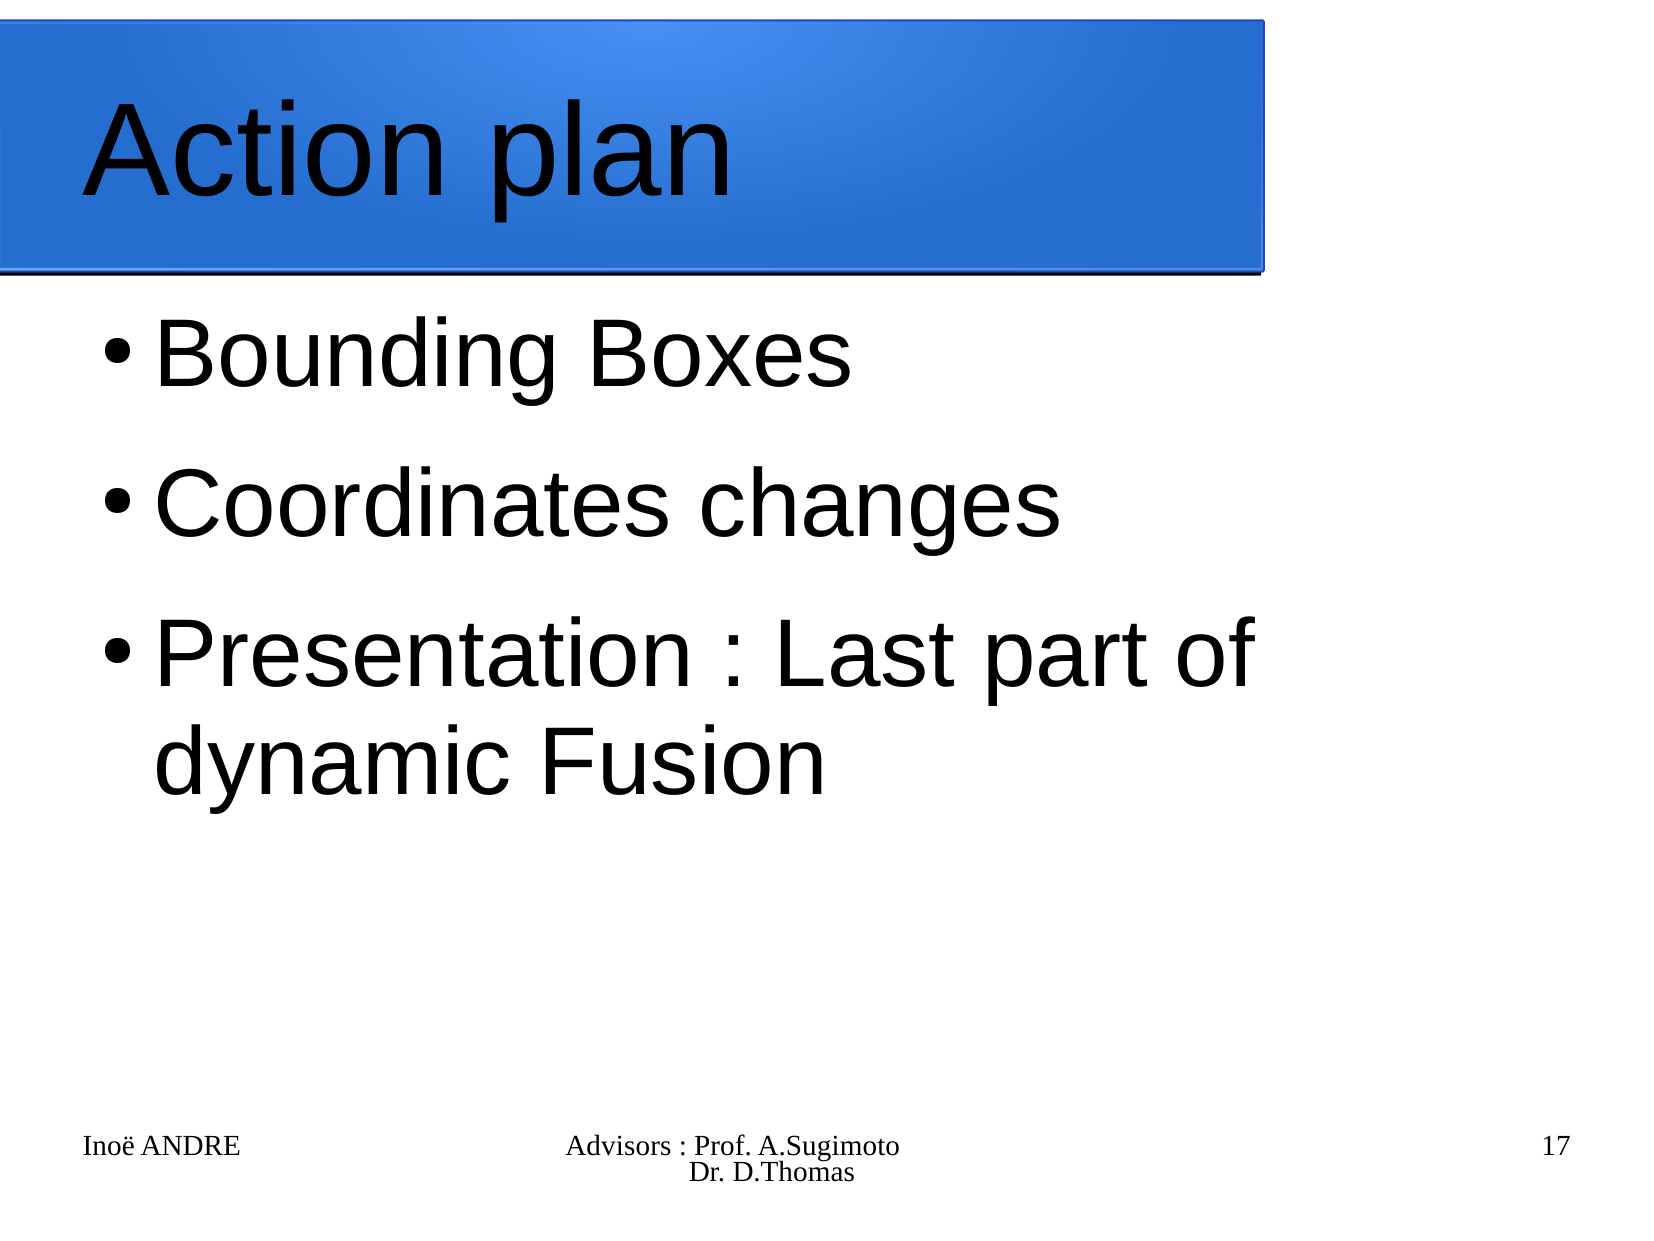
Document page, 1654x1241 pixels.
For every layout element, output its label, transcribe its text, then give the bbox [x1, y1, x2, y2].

list Bounding Boxes Coordinates changes Presentation : Last part of dynamic Fusion [82, 299, 1571, 1019]
title Action plan [82, 47, 1235, 252]
